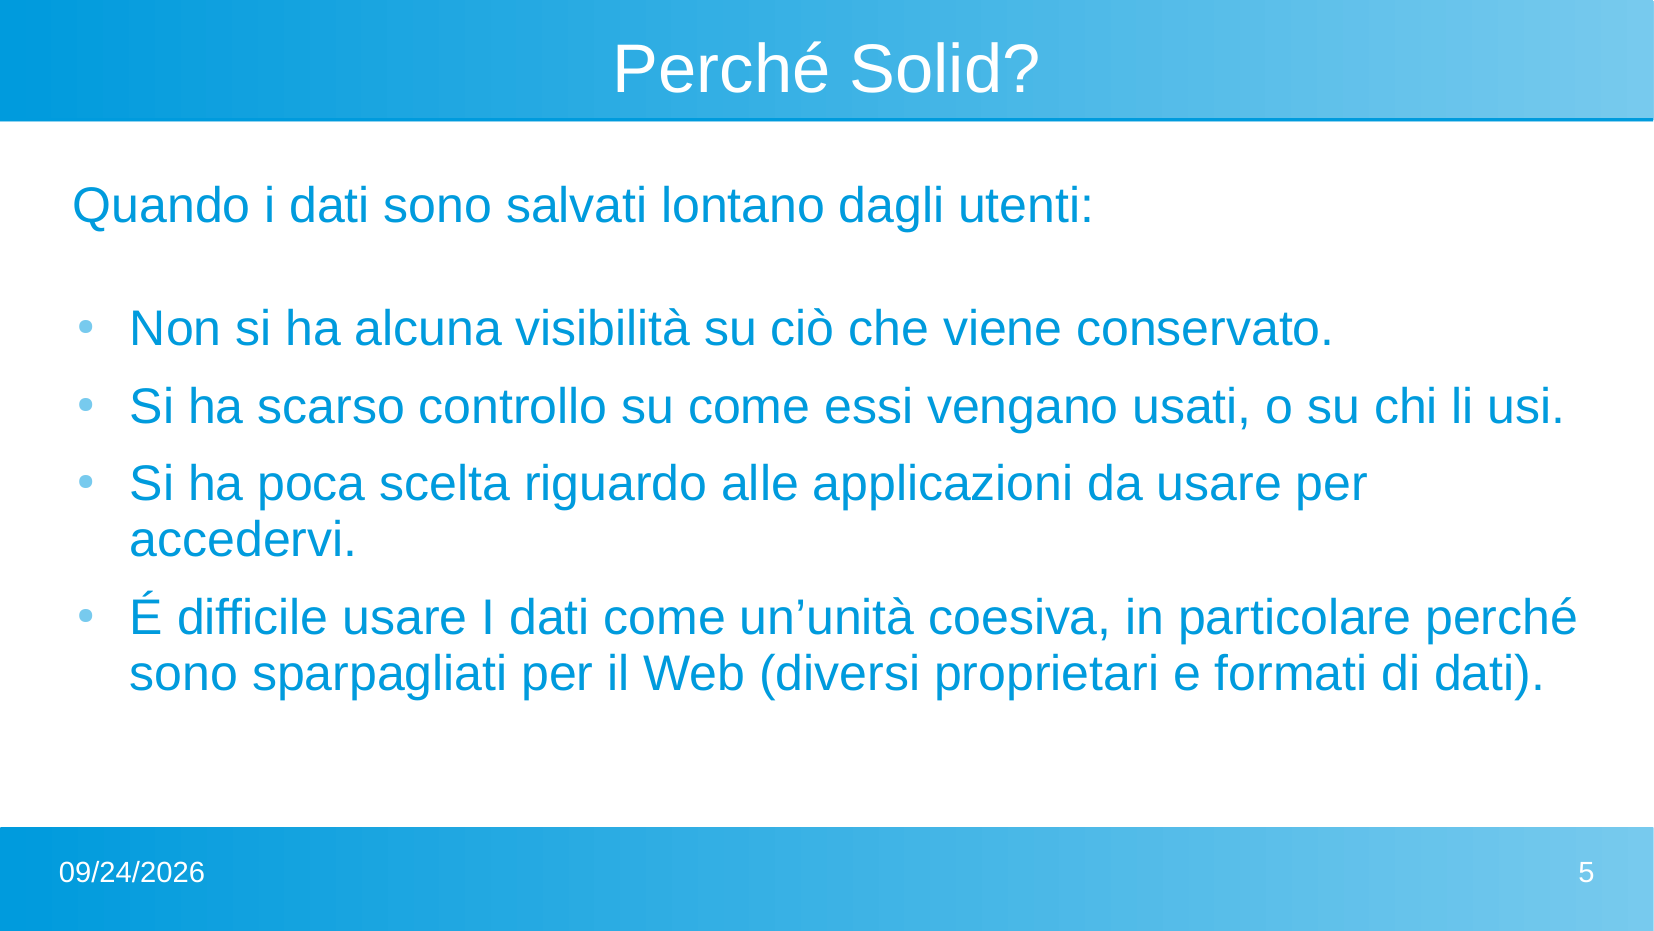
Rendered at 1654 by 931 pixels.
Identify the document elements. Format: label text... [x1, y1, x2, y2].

list Non si ha alcuna visibilità su ciò che viene conservato. Si ha scarso controllo su come essi vengano usati, o su chi li usi. Si ha poca scelta riguardo alle applicazioni da usare per accedervi. É difficile usare I dati come un’unità coesiva, in particolare perché sono sparpagliati per il Web (diversi proprietari e formati di dati). [59, 300, 1595, 768]
list Quando i dati sono salvati lontano dagli utenti: [2, 177, 1538, 263]
title Perché Solid? [59, 29, 1595, 108]
